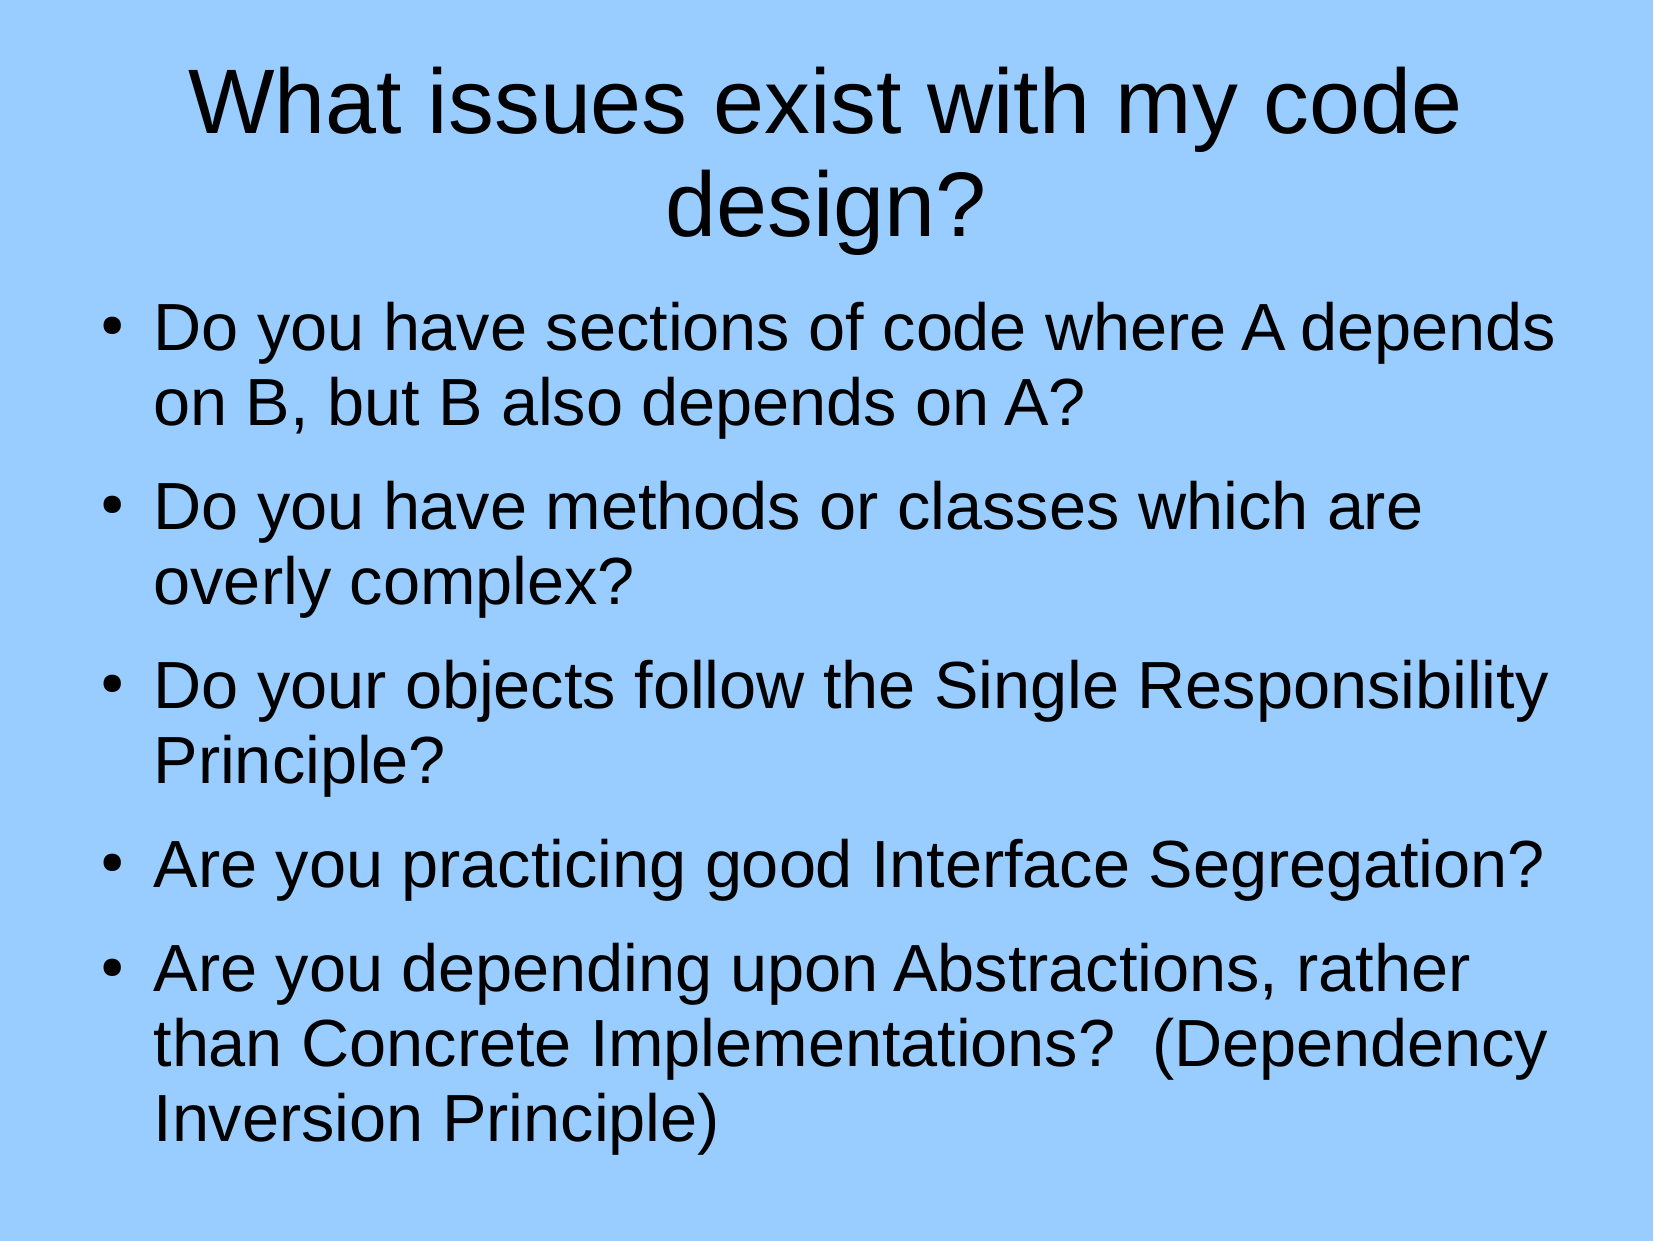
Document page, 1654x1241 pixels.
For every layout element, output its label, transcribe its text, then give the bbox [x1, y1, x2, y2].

title What issues exist with my code design? [82, 49, 1571, 257]
list Do you have sections of code where A depends on B, but B also depends on A? Do you have methods or classes which are overly complex? Do your objects follow the Single Responsibility Principle? Are you practicing good Interface Segregation? Are you depending upon Abstractions, rather than Concrete Implementations? (Dependency Inversion Principle) [82, 290, 1571, 1171]
